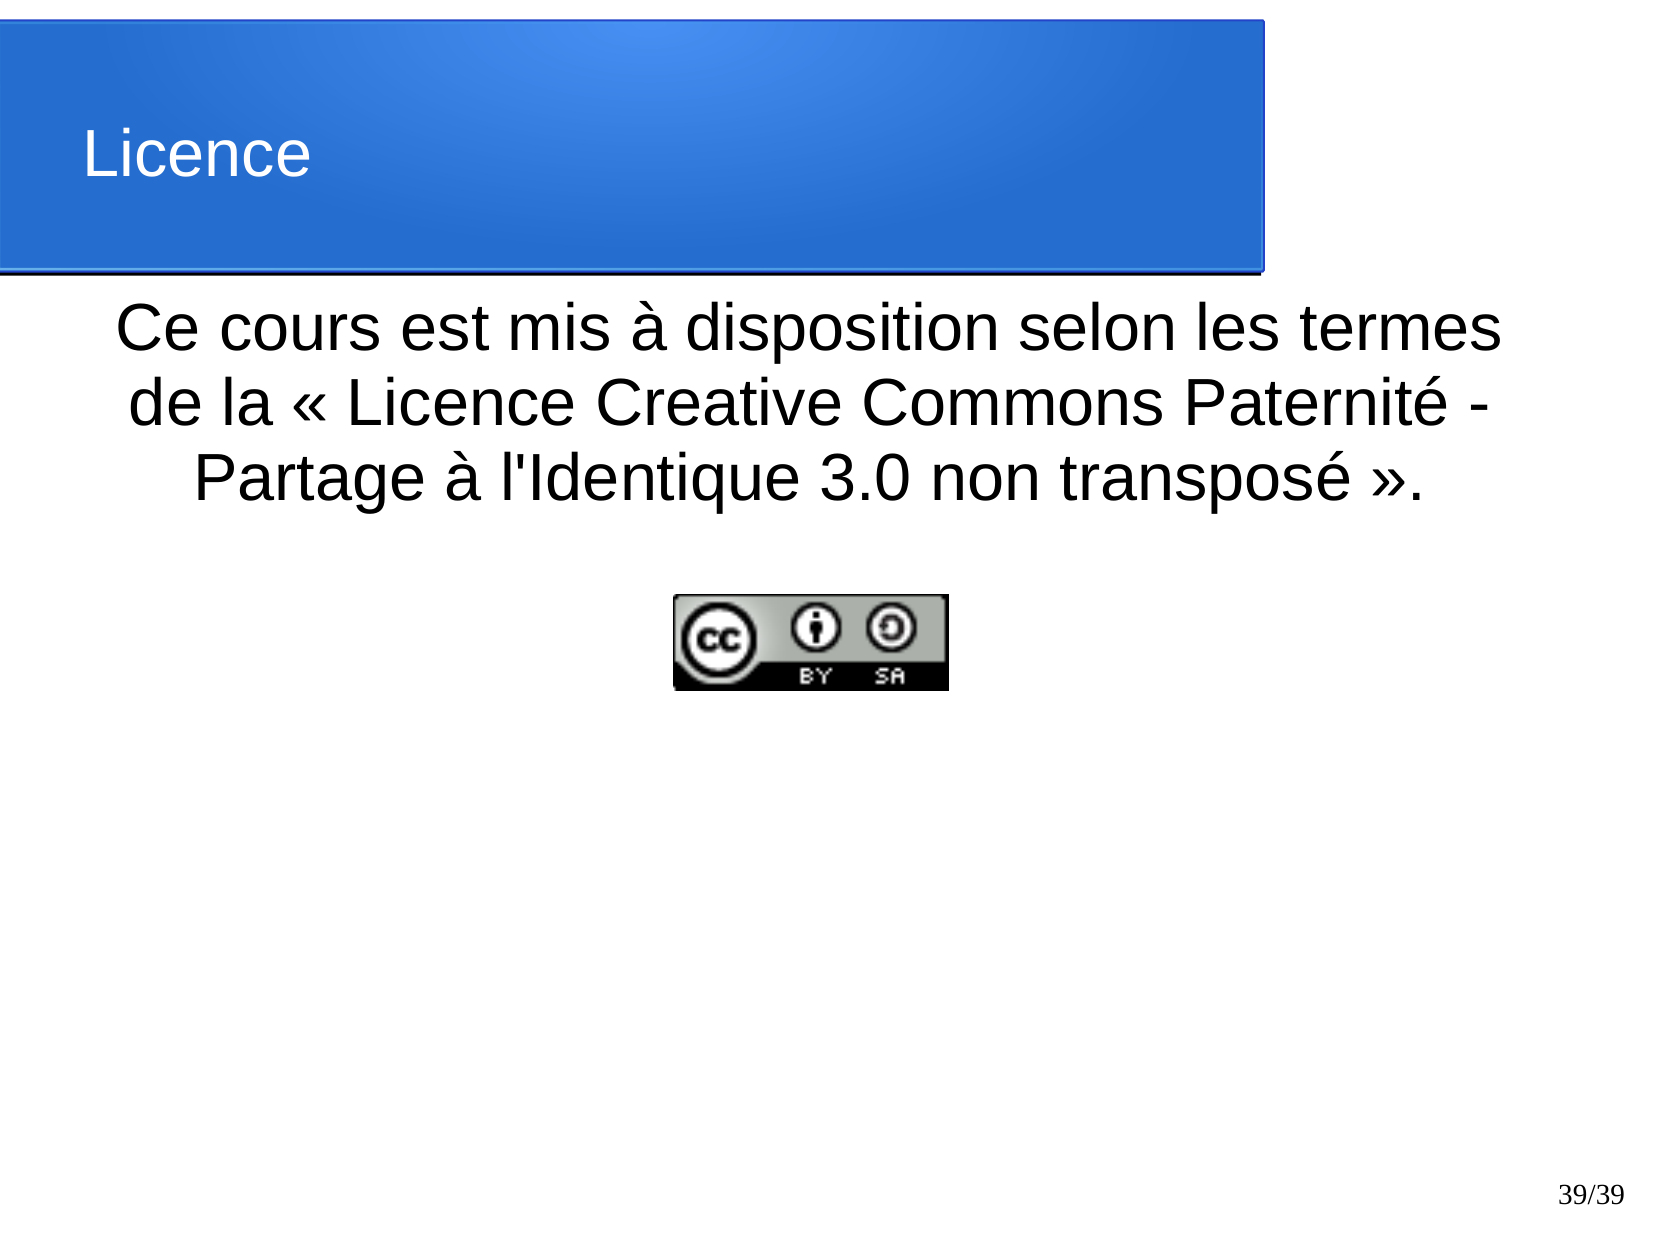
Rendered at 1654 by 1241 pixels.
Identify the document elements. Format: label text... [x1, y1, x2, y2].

list Ce cours est mis à disposition selon les termes de la « Licence Creative Commons Paternité - Partage à l'Identique 3.0 non transposé ». [82, 290, 1538, 1010]
title Licence [82, 49, 1250, 257]
picture [673, 594, 949, 692]
